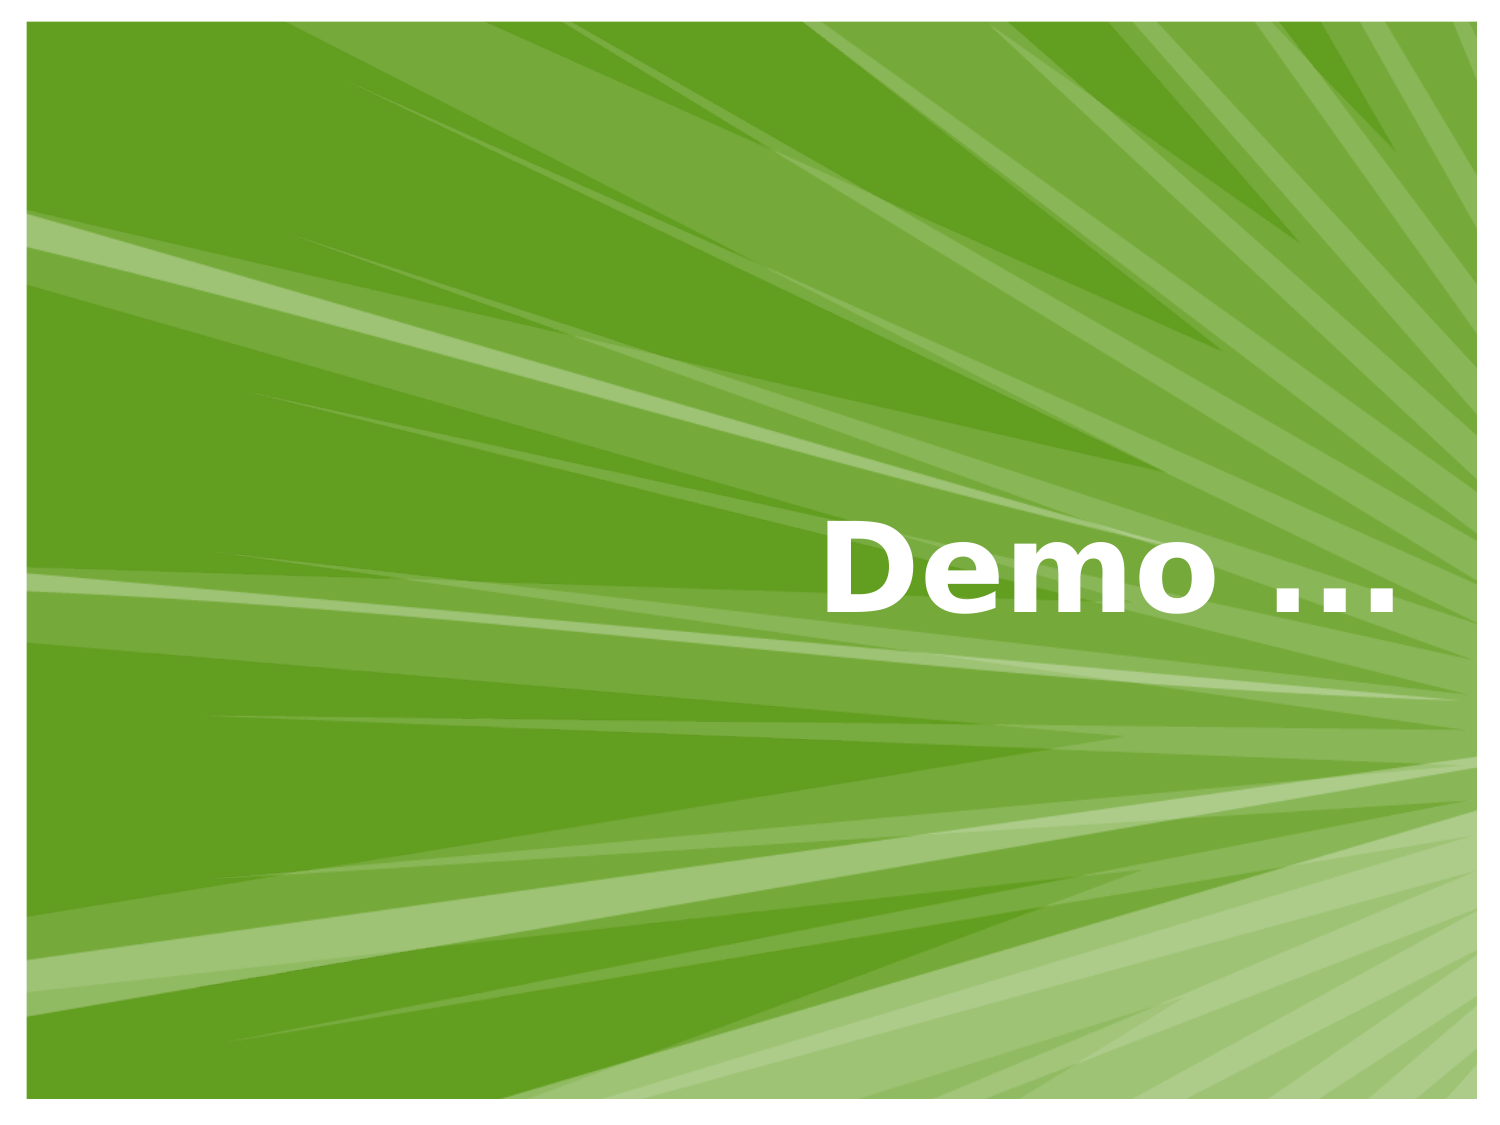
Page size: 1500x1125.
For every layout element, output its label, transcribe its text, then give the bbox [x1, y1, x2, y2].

picture [26, 21, 1479, 1100]
title Demo ... [243, 460, 1422, 664]
